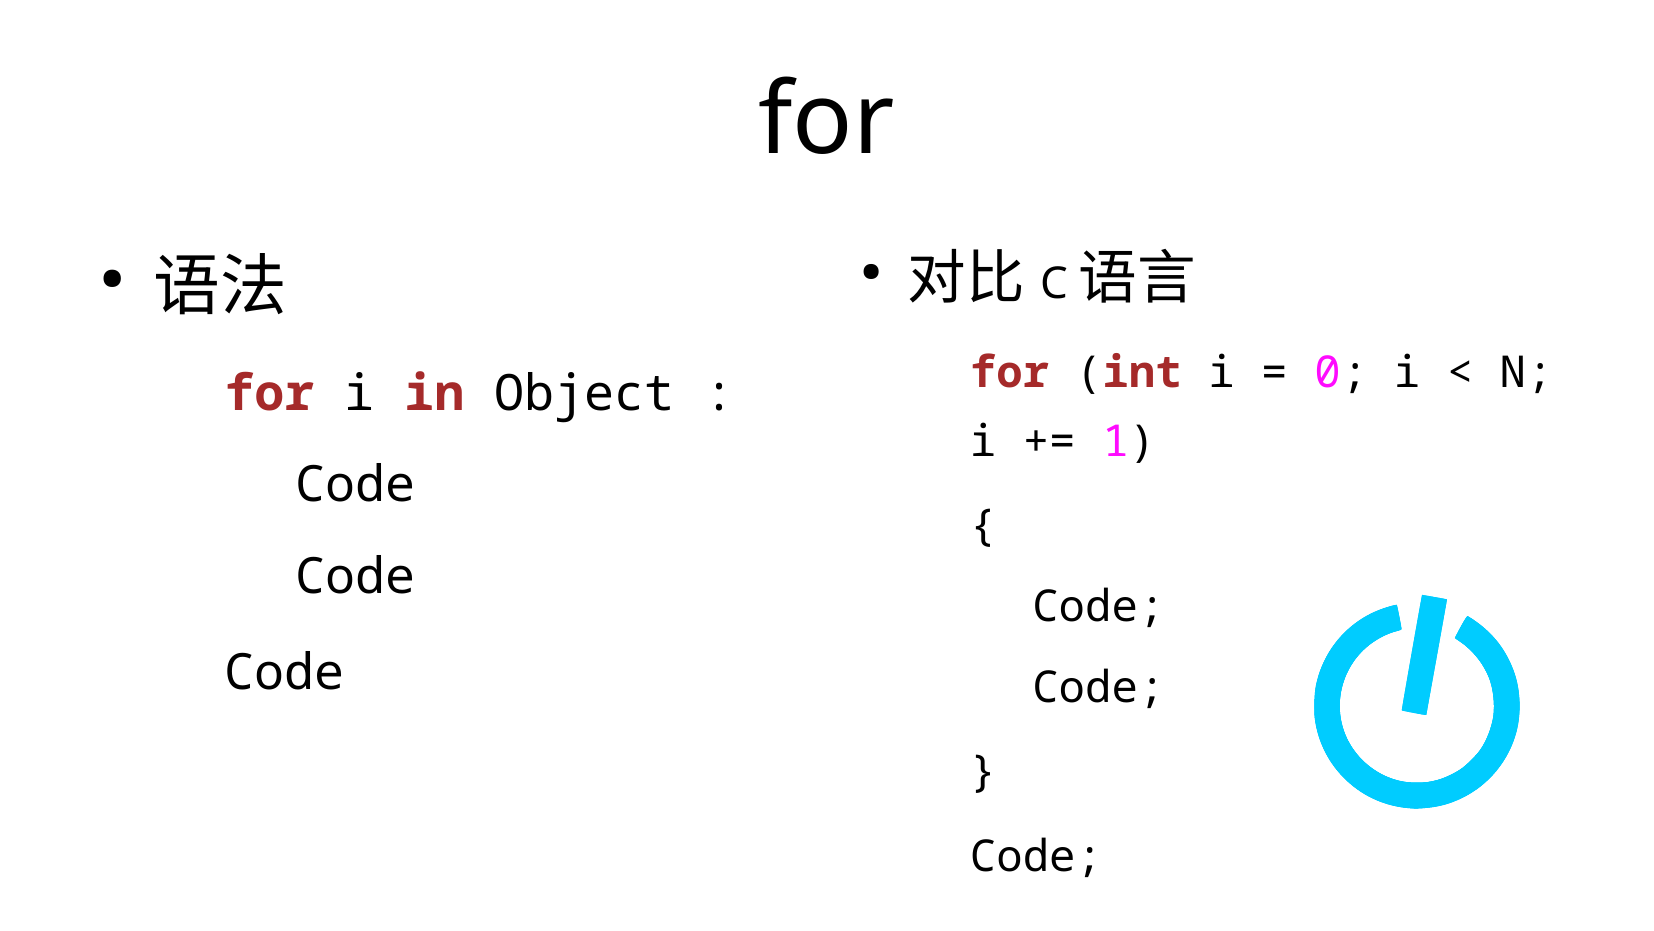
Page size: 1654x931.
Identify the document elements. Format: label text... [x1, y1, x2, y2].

list 对比C语言 for (int i = 0; i < N; i += 1) { Code; Code; } Code; [845, 217, 1572, 886]
title for [82, 37, 1571, 193]
list 语法 for i in Object : Code Code Code [82, 217, 809, 733]
